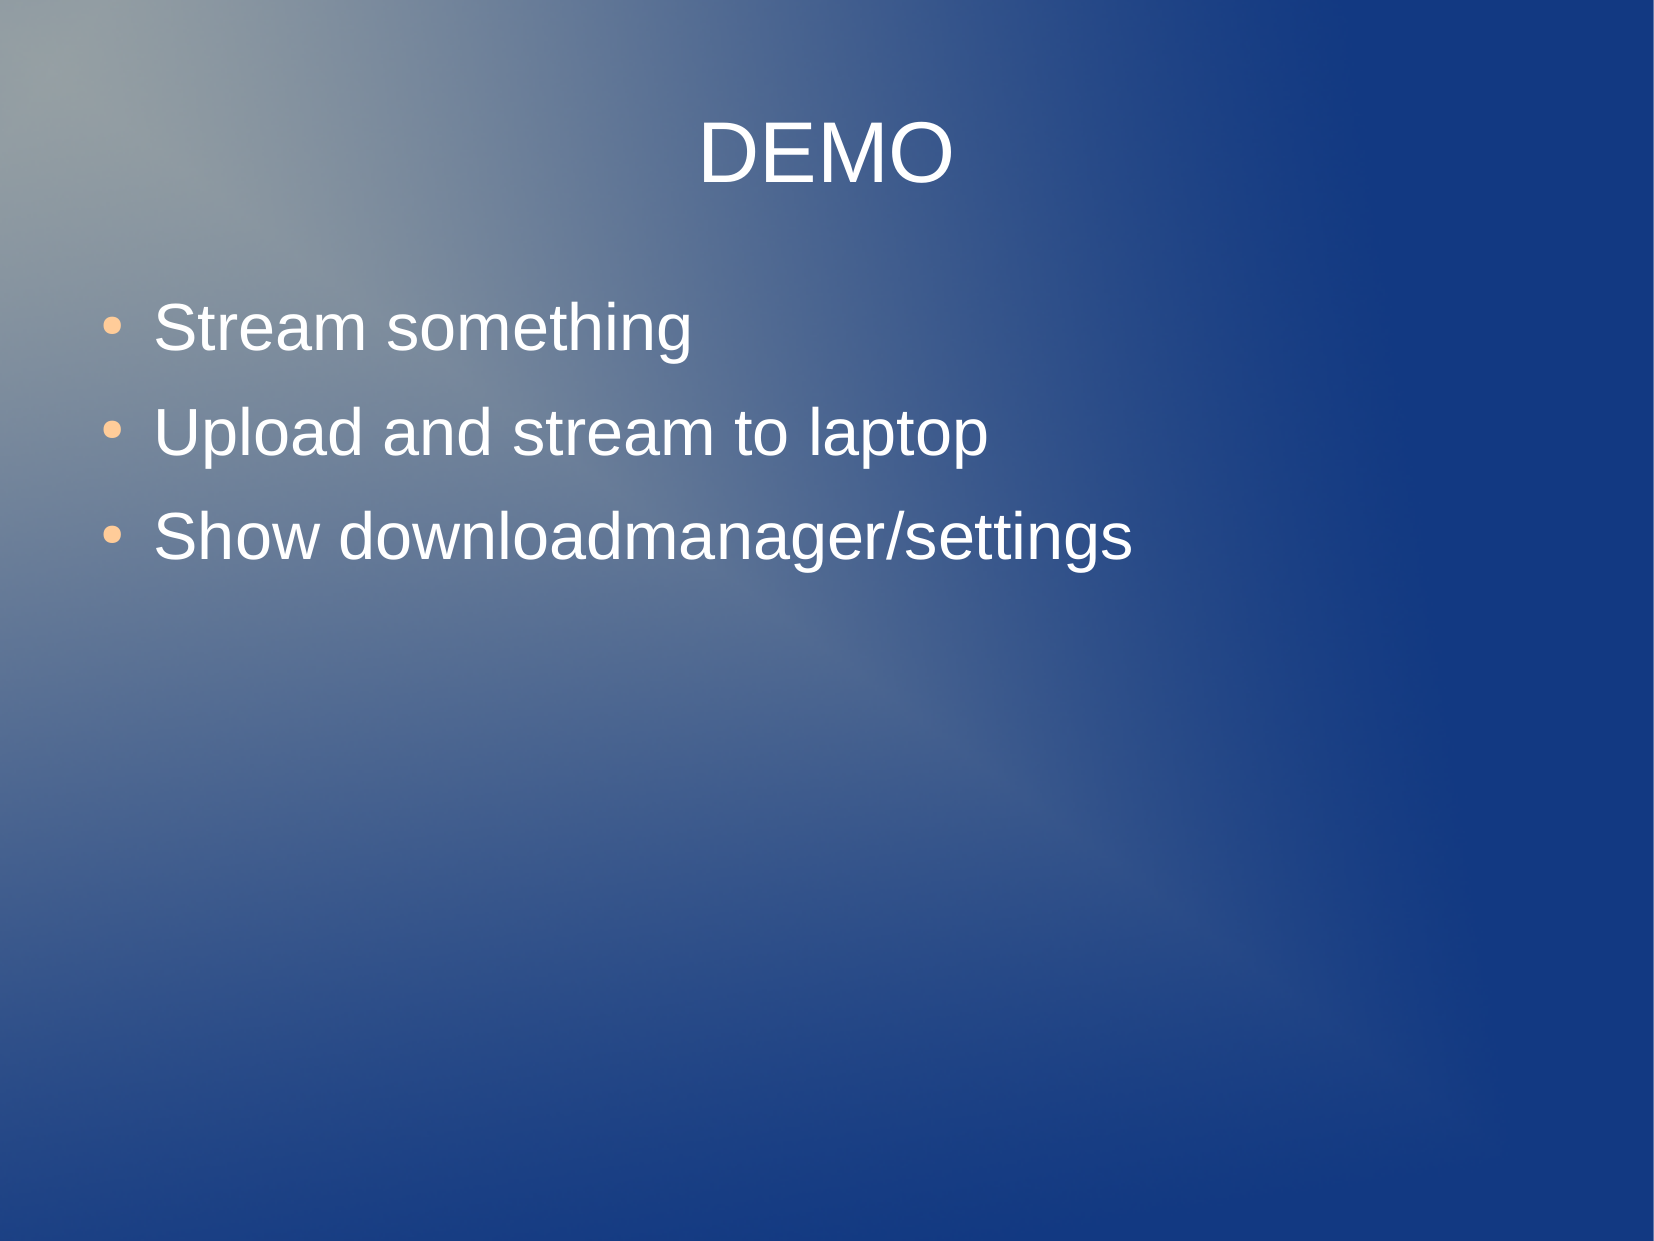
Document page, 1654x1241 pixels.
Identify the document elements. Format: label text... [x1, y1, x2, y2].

picture [0, 0, 1654, 1241]
title DEMO [82, 49, 1571, 257]
list Stream something Upload and stream to laptop Show downloadmanager/settings [82, 290, 1571, 1010]
